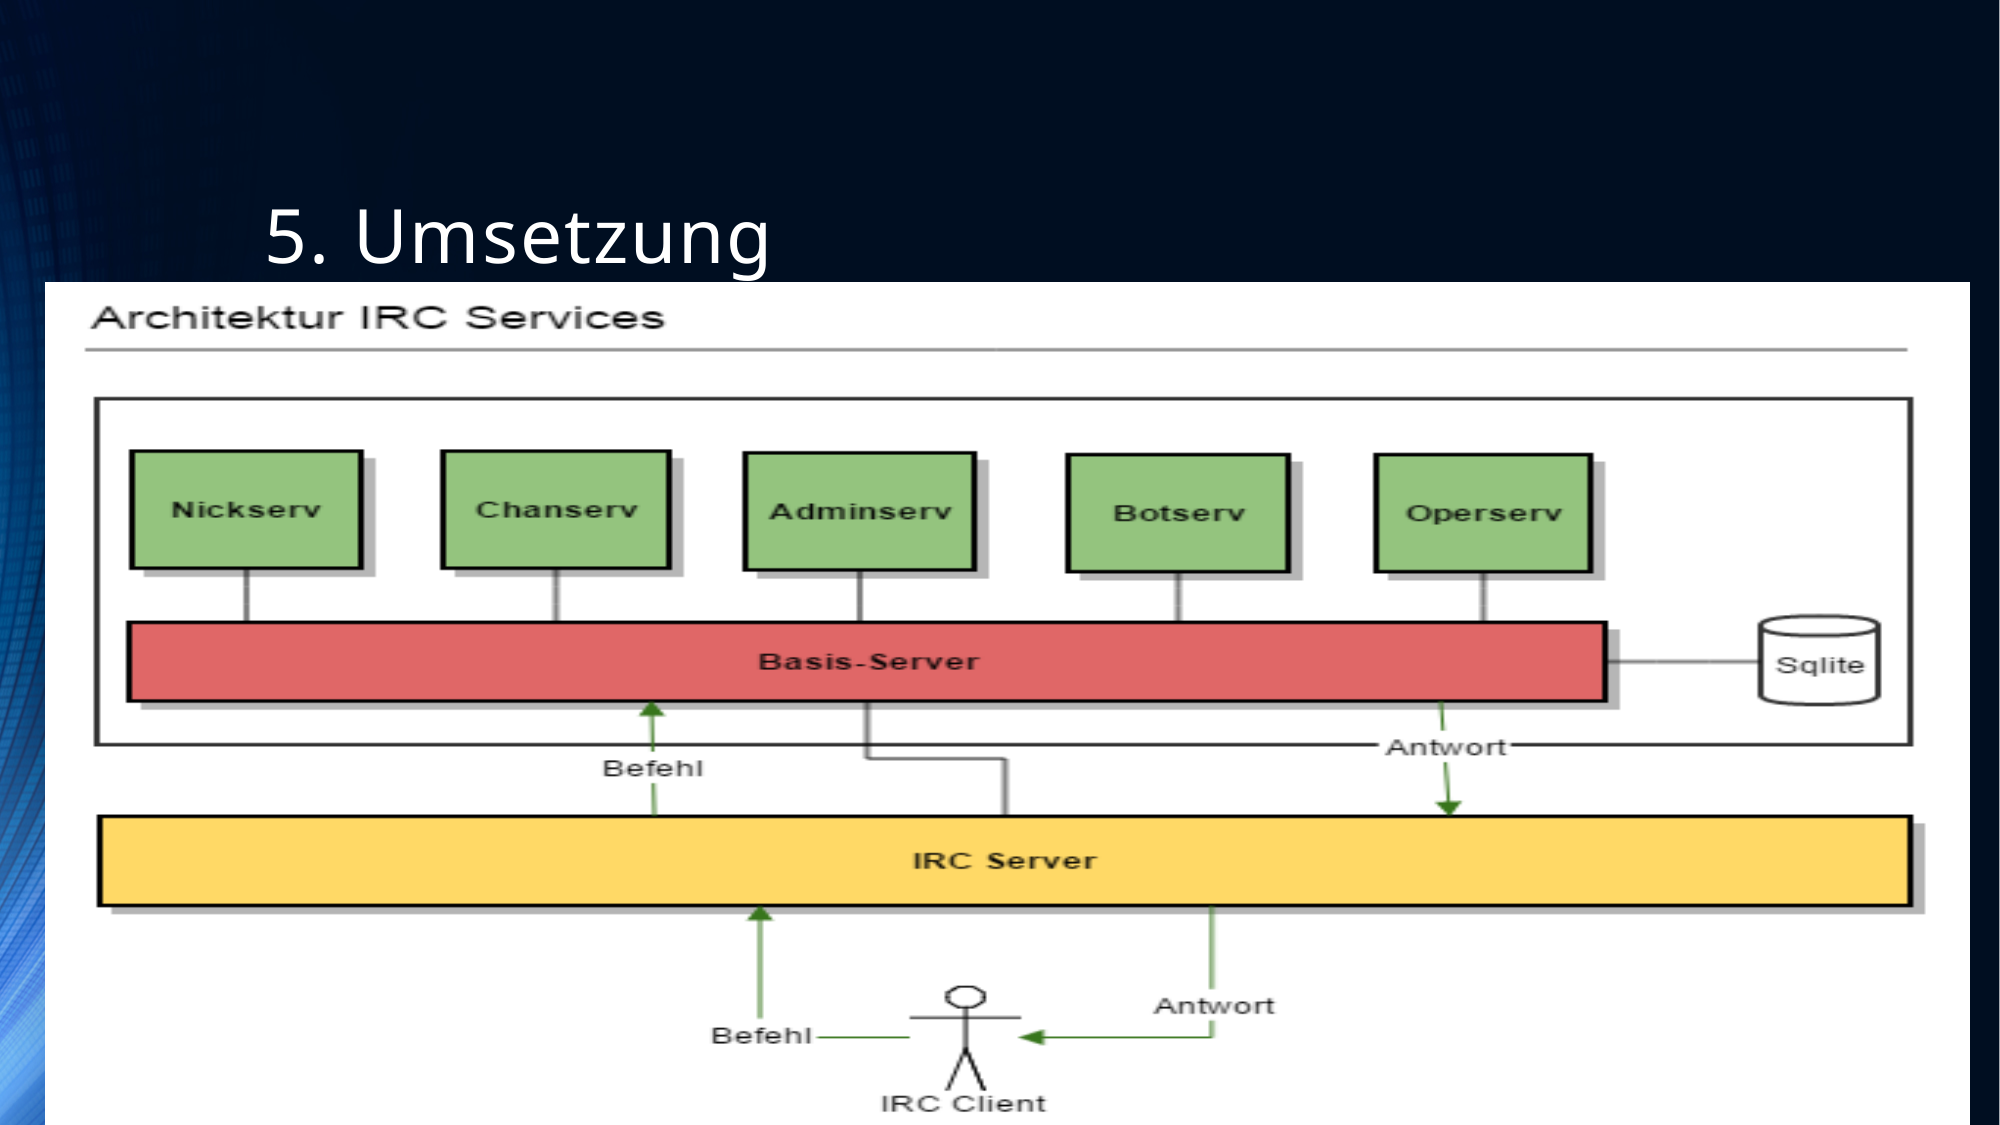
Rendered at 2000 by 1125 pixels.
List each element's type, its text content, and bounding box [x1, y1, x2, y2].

title 5. Umsetzung [249, 62, 1750, 282]
picture [0, 0, 2000, 1125]
